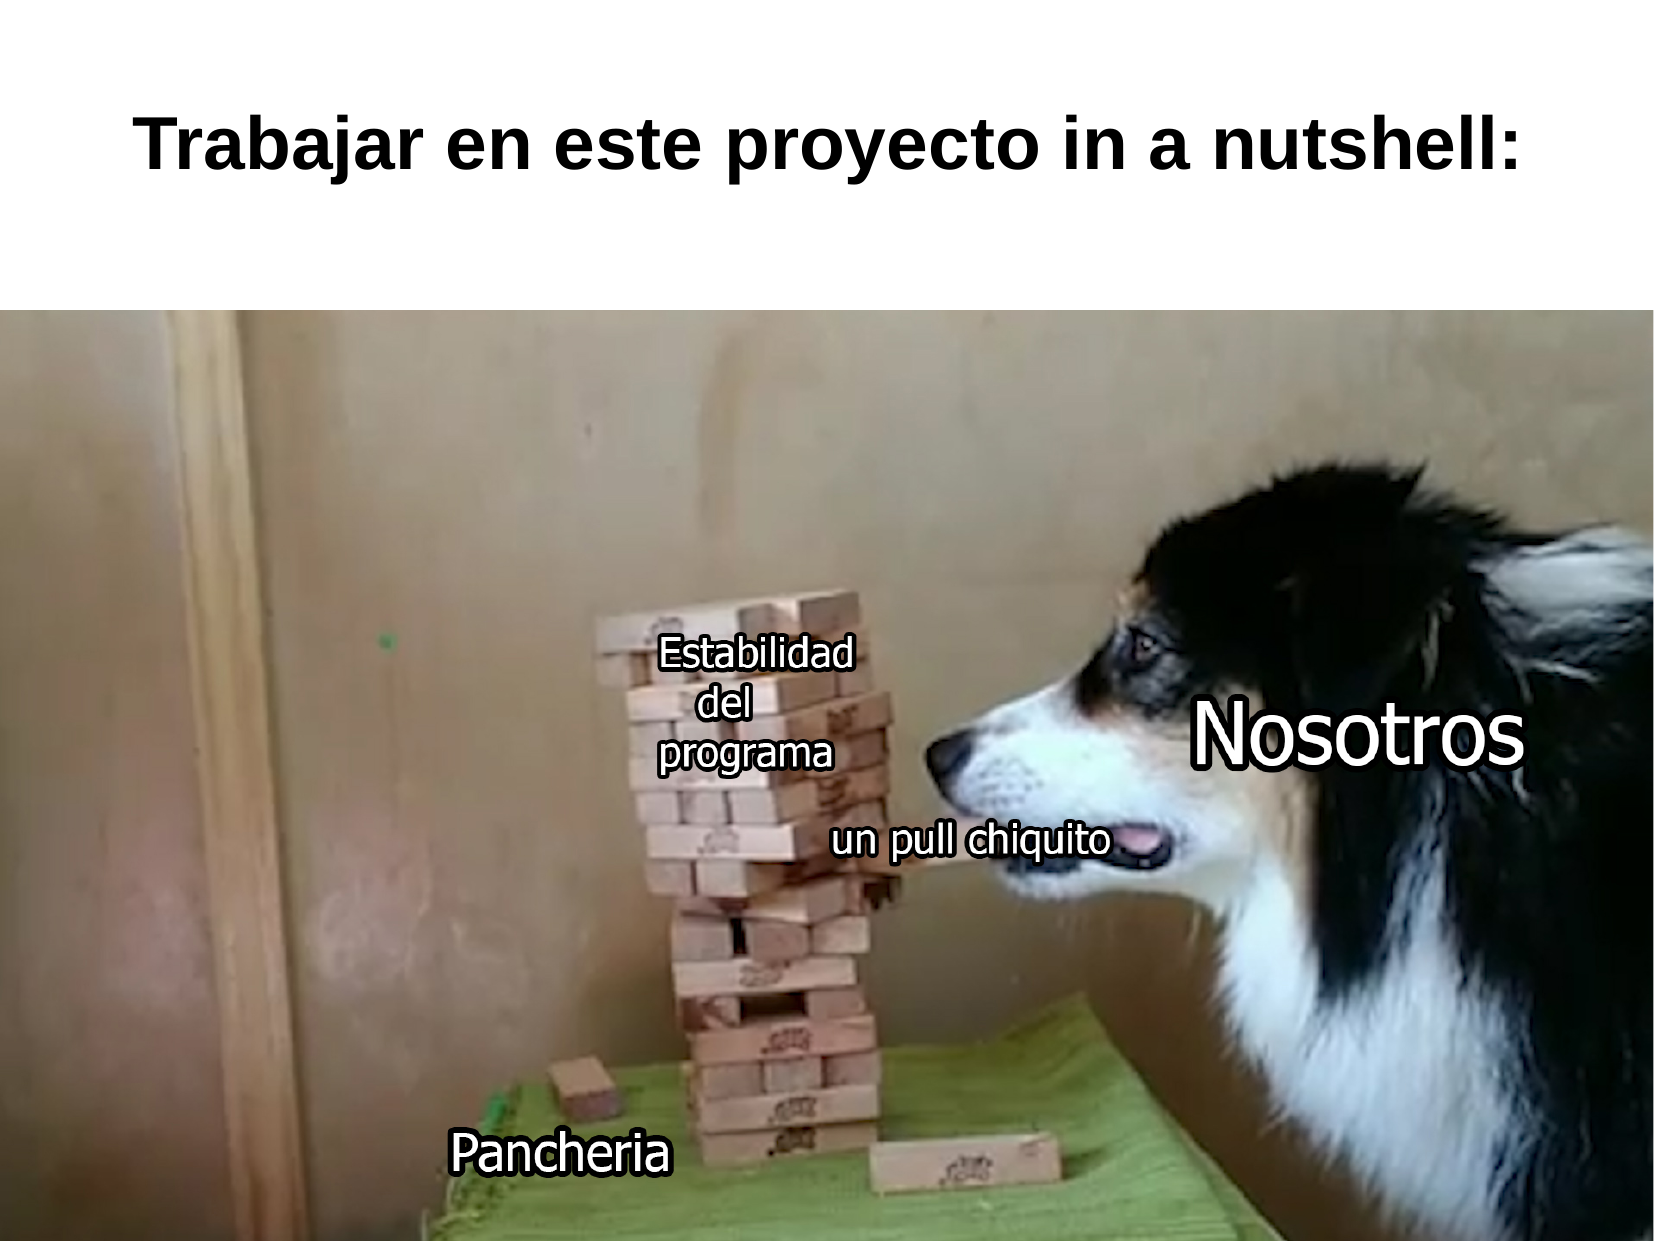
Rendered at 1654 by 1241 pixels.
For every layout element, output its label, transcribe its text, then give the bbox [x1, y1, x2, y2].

text_box Trabajar en este proyecto in a nutshell: [118, 94, 1540, 194]
picture [0, 310, 1654, 1241]
